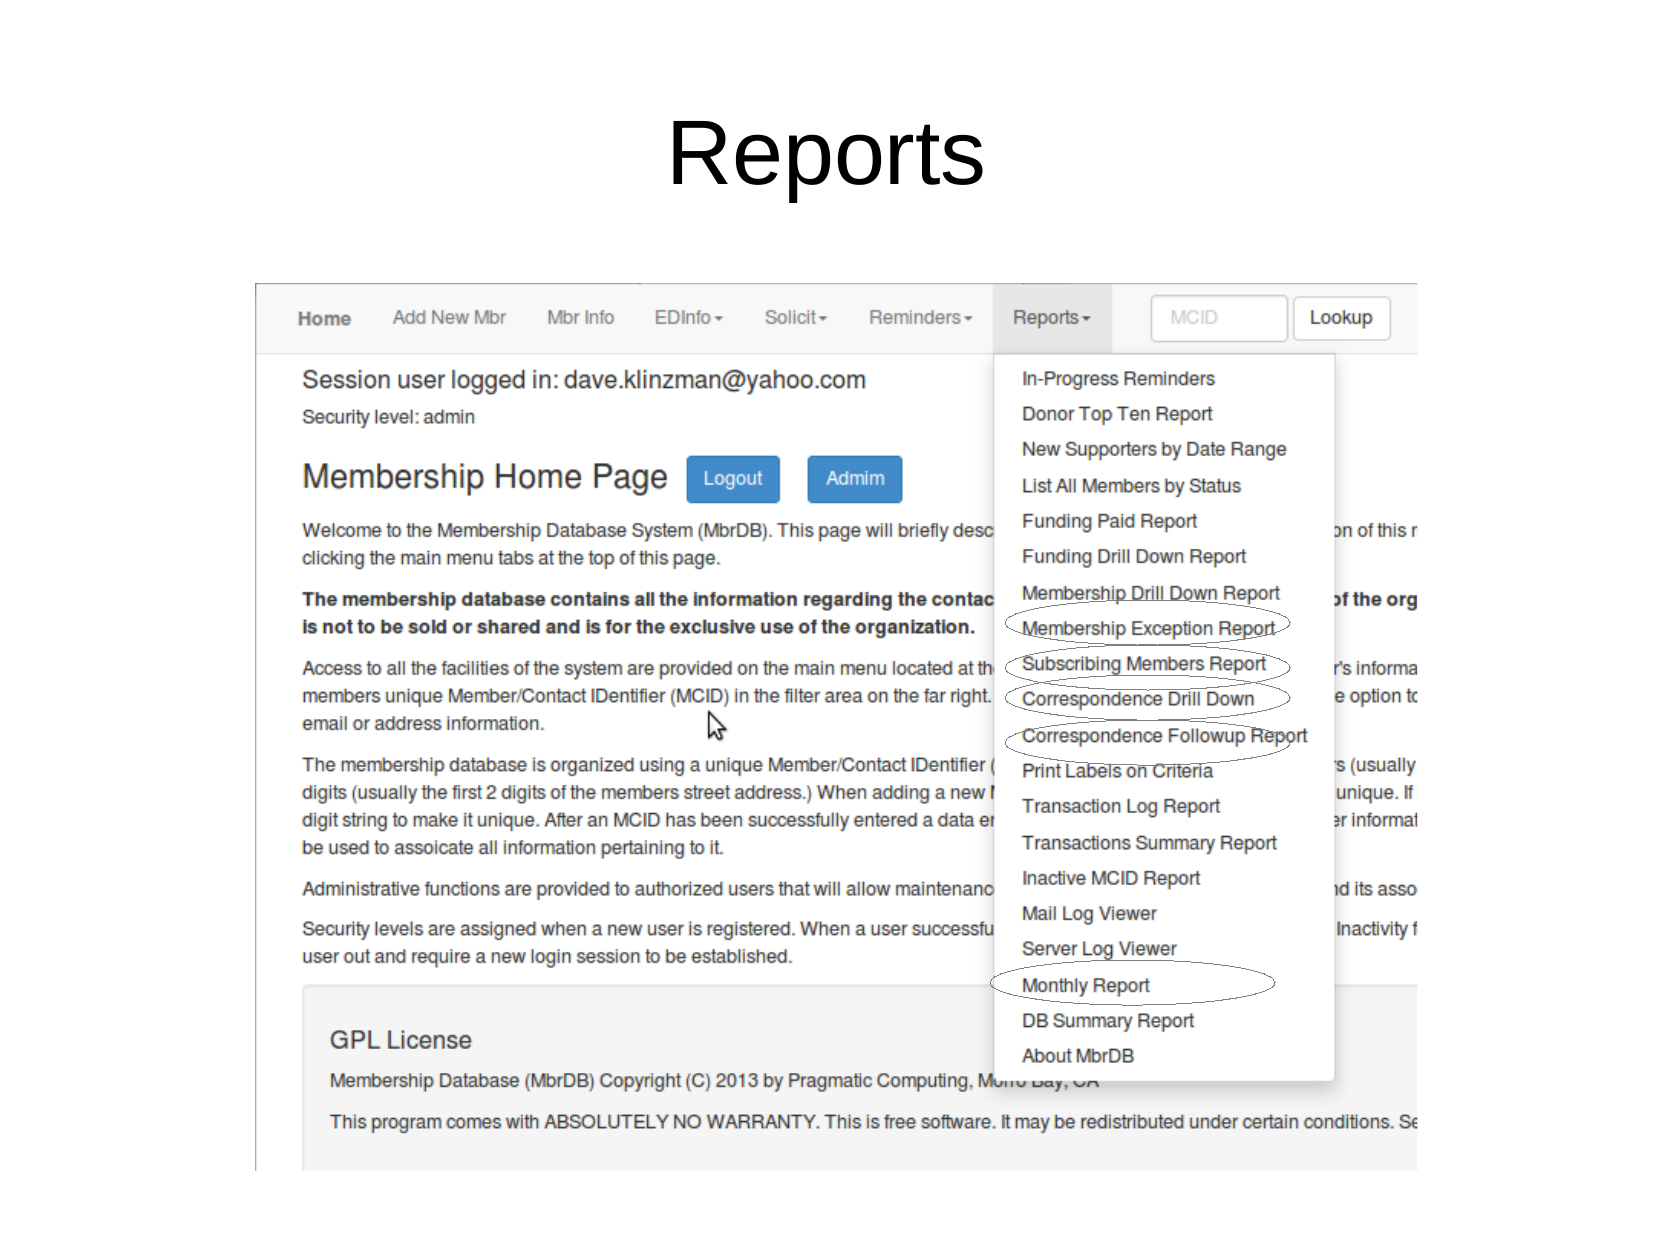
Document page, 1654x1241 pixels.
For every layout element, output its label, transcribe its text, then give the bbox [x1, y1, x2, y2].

title Reports [82, 49, 1571, 257]
text_box [1005, 600, 1291, 766]
picture [255, 283, 1418, 1171]
text_box [990, 960, 1276, 1006]
